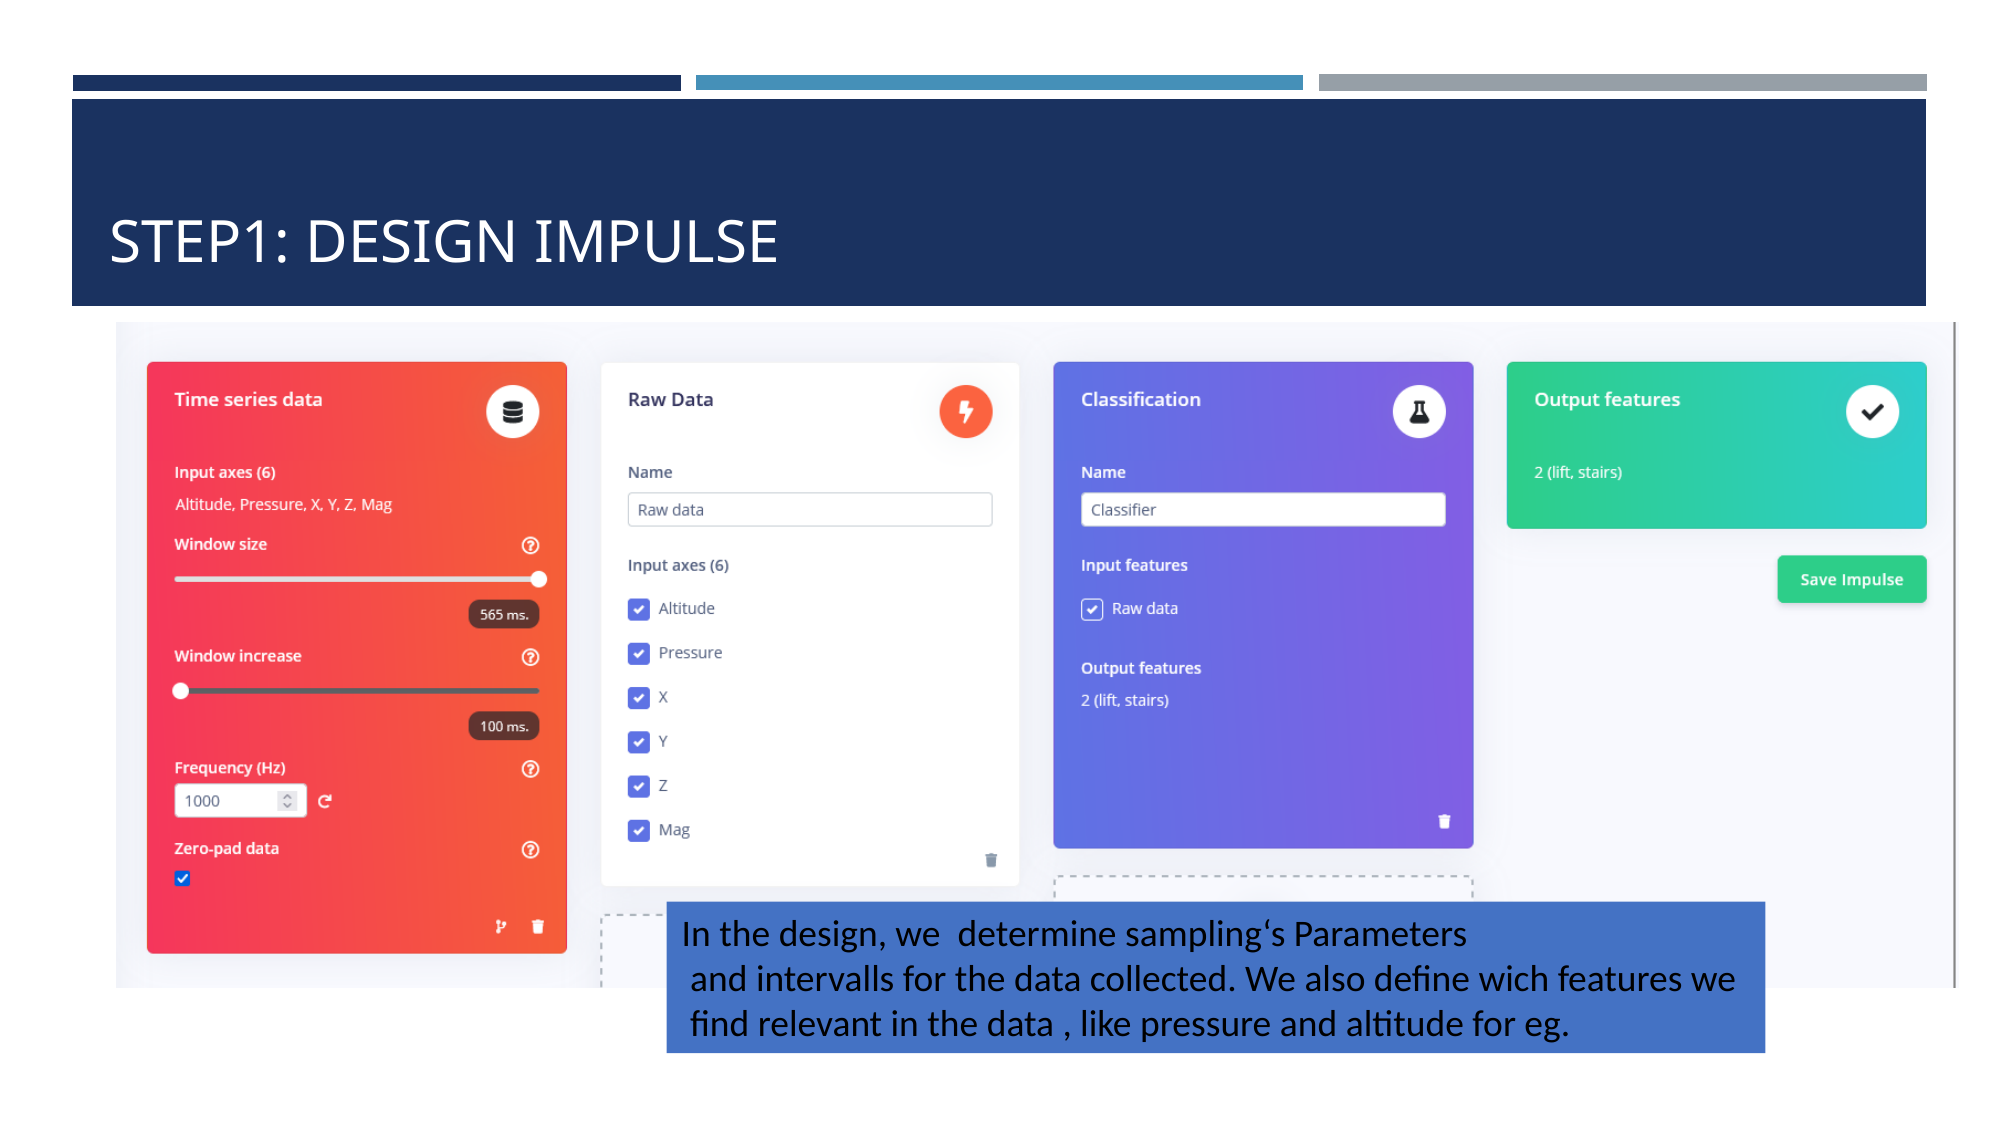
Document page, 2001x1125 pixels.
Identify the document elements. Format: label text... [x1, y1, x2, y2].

text_box In the design, we determine sampling‘s Parameters and intervalls for the data collected. We also define wich features we find relevant in the data , like pressure and altitude for eg. [666, 901, 1766, 1054]
title SteP1: DESIGN IMPULSE [94, 119, 1904, 282]
picture [116, 322, 1959, 988]
